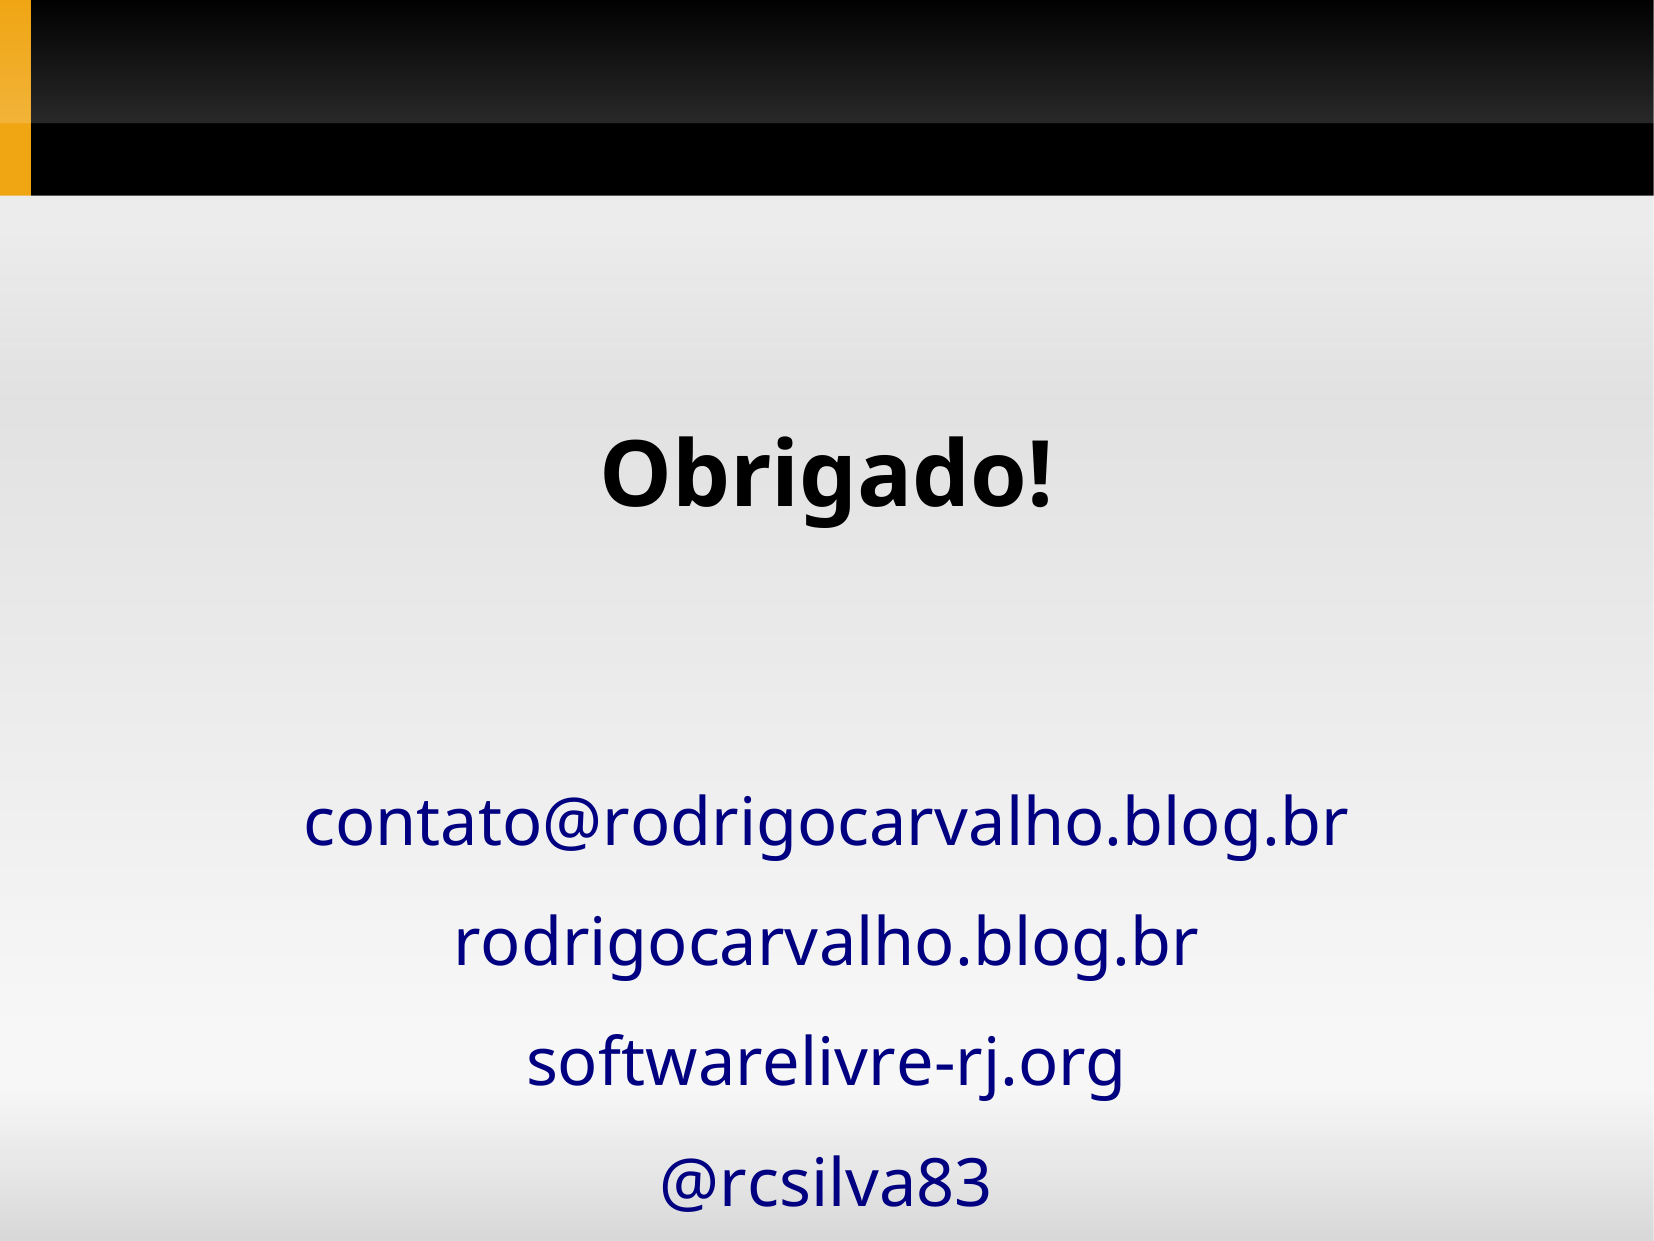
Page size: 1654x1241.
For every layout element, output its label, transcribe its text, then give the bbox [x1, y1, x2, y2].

list Obrigado! contato@rodrigocarvalho.blog.br rodrigocarvalho.blog.br softwarelivre-rj.org @rcsilva83 [82, 408, 1571, 1152]
picture [0, 0, 1654, 1241]
